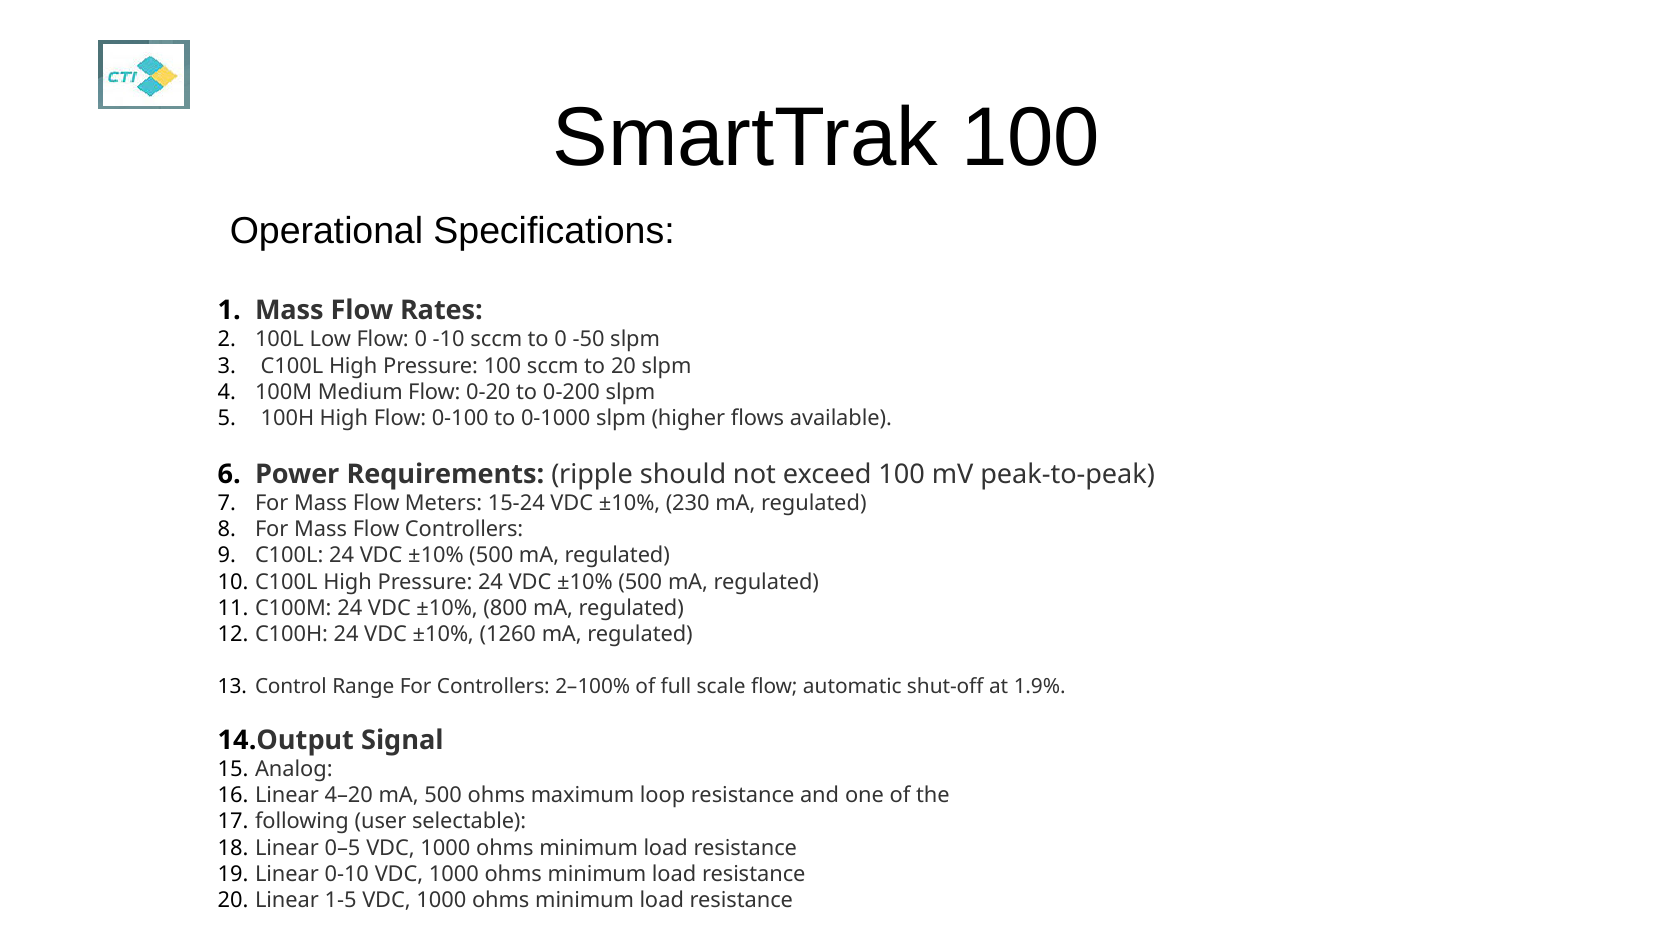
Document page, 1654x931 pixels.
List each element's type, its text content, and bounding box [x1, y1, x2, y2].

text_box SmartTrak 100 [56, 80, 1597, 184]
text_box Mass Flow Rates: 100L Low Flow: 0 -10 sccm to 0 -50 slpm C100L High Pressure: 100 sccm to 20 slpm 100M Medium Flow: 0-20 to 0-200 slpm 100H High Flow: 0-100 to 0-1000 slpm (higher flows available). Power Requirements: (ripple should not exceed 100 mV peak-to-peak) For Mass Flow Meters: 15-24 VDC ±10%, (230 mA, regulated) For Mass Flow Controllers: C100L: 24 VDC ±10% (500 mA, regulated) C100L High Pressure: 24 VDC ±10% (500 mA, regulated) C100M: 24 VDC ±10%, (800 mA, regulated) C100H: 24 VDC ±10%, (1260 mA, regulated) Control Range For Controllers: 2–100% of full scale flow; automatic shut-off at 1.9%. Output Signal Analog: Linear 4–20 mA, 500 ohms maximum loop resistance and one of the following (user selectable): Linear 0–5 VDC, 1000 ohms minimum load resistance Linear 0-10 VDC, 1000 ohms minimum load resistance Linear 1-5 VDC, 1000 ohms minimum load resistance Command Signal: Analog (choice of one): Linear 4–20 mA, 0–5 VDC, 0-10 VDC, 1-5 VDC [165, 285, 1521, 915]
picture [98, 40, 190, 80]
text_box Operational Specifications: [214, 198, 811, 246]
